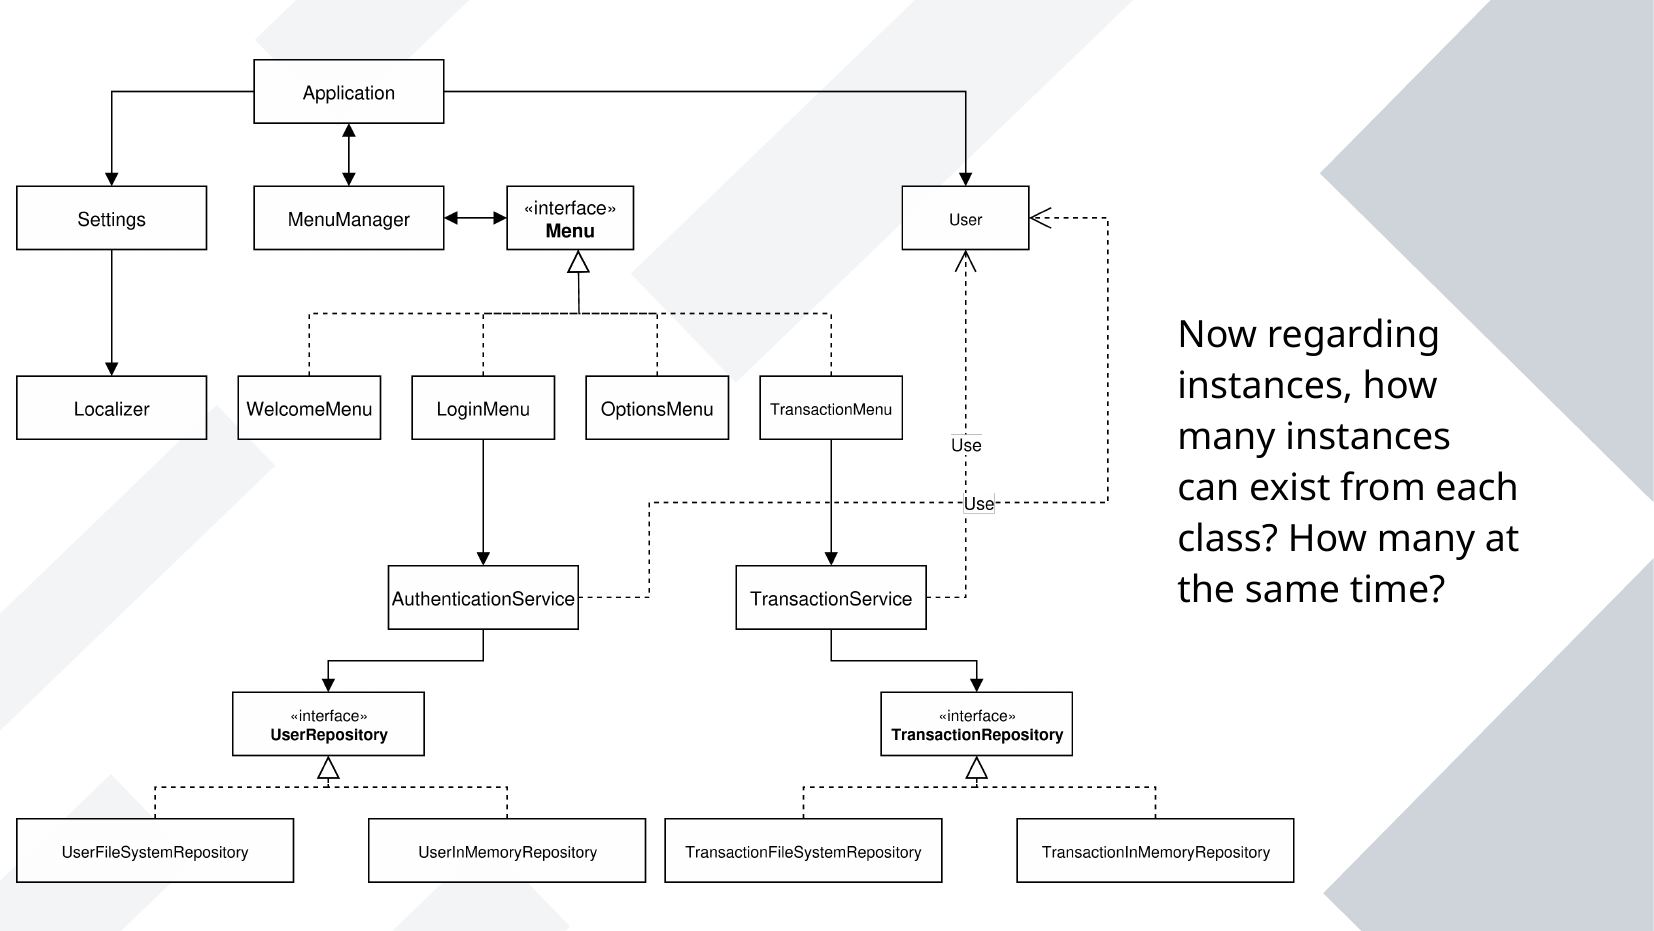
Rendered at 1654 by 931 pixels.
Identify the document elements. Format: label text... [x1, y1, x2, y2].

picture [0, 43, 1311, 901]
text_box Now regarding instances, how many instances can exist from each class? How many at the same time? [1162, 300, 1538, 621]
